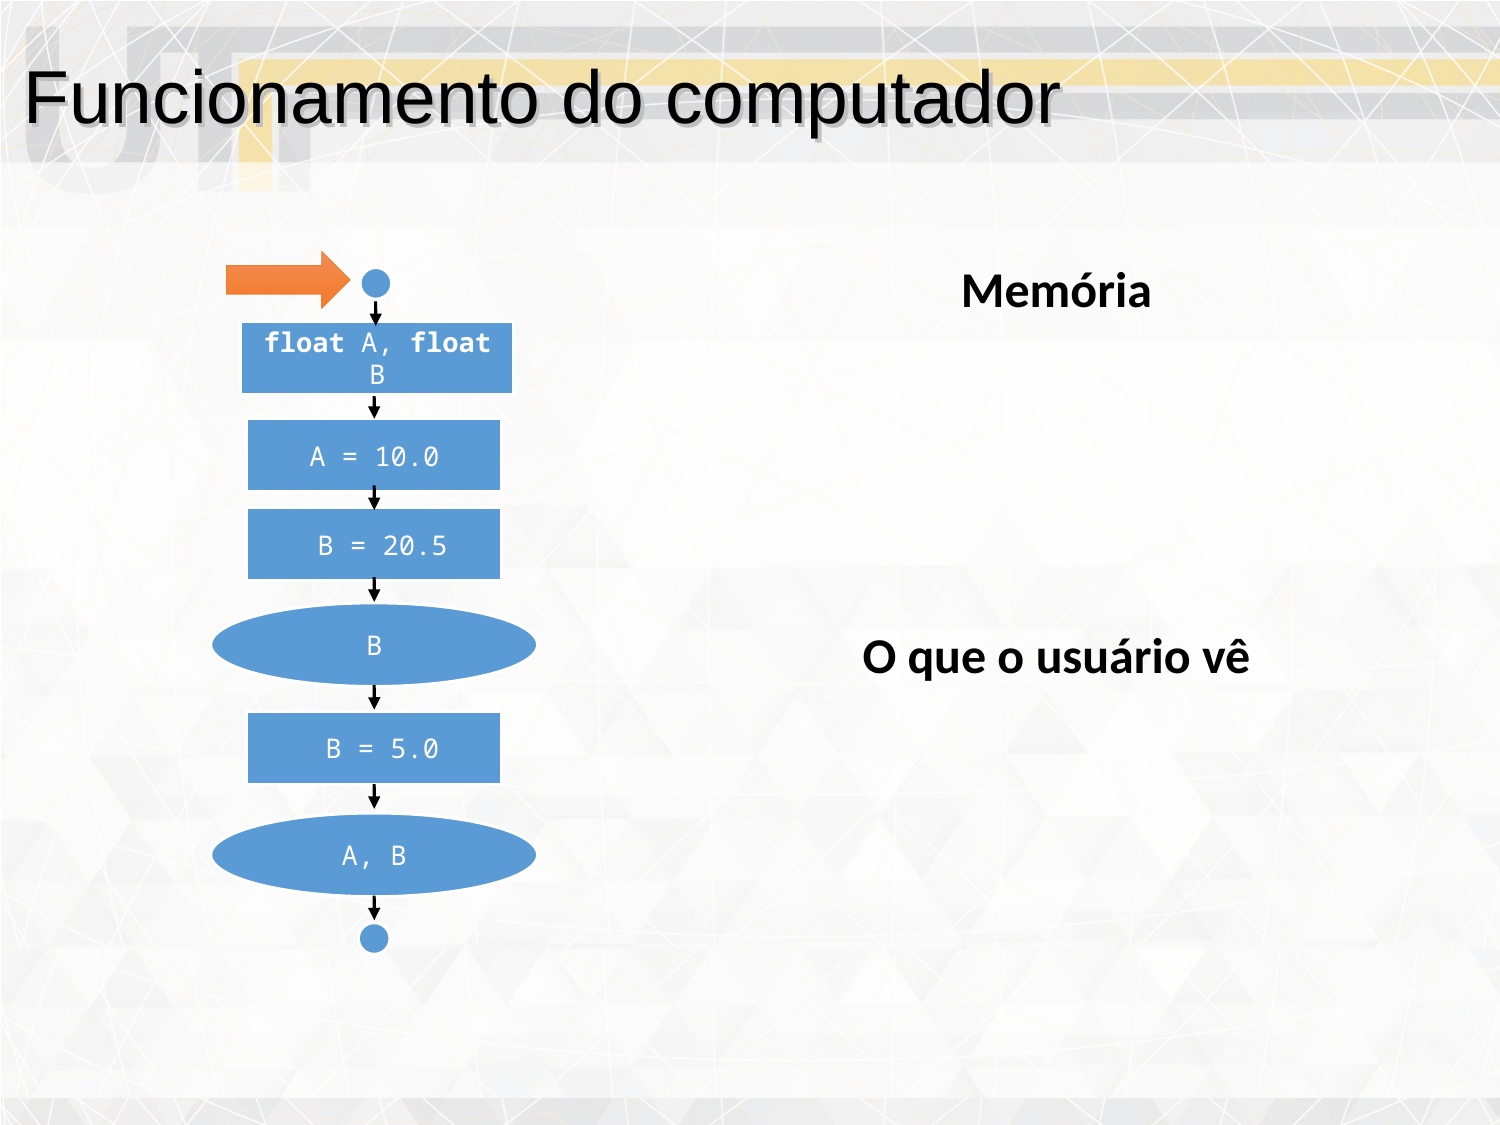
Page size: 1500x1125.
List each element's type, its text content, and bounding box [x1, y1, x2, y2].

title Funcionamento do computador [23, 18, 1489, 178]
text_box A = 10.0 [246, 418, 502, 492]
text_box float A, float B [240, 321, 514, 395]
text_box B = 5.0 [246, 711, 502, 785]
text_box Memória [946, 250, 1168, 325]
text_box B = 20.5 [246, 507, 502, 581]
table_cell F [1, 1, 1500, 1125]
text_box [360, 267, 392, 300]
text_box O que o usuário vê [847, 616, 1266, 692]
text_box [358, 922, 391, 955]
text_box [226, 251, 351, 309]
text_box B [210, 602, 538, 687]
text_box A, B [210, 812, 538, 897]
